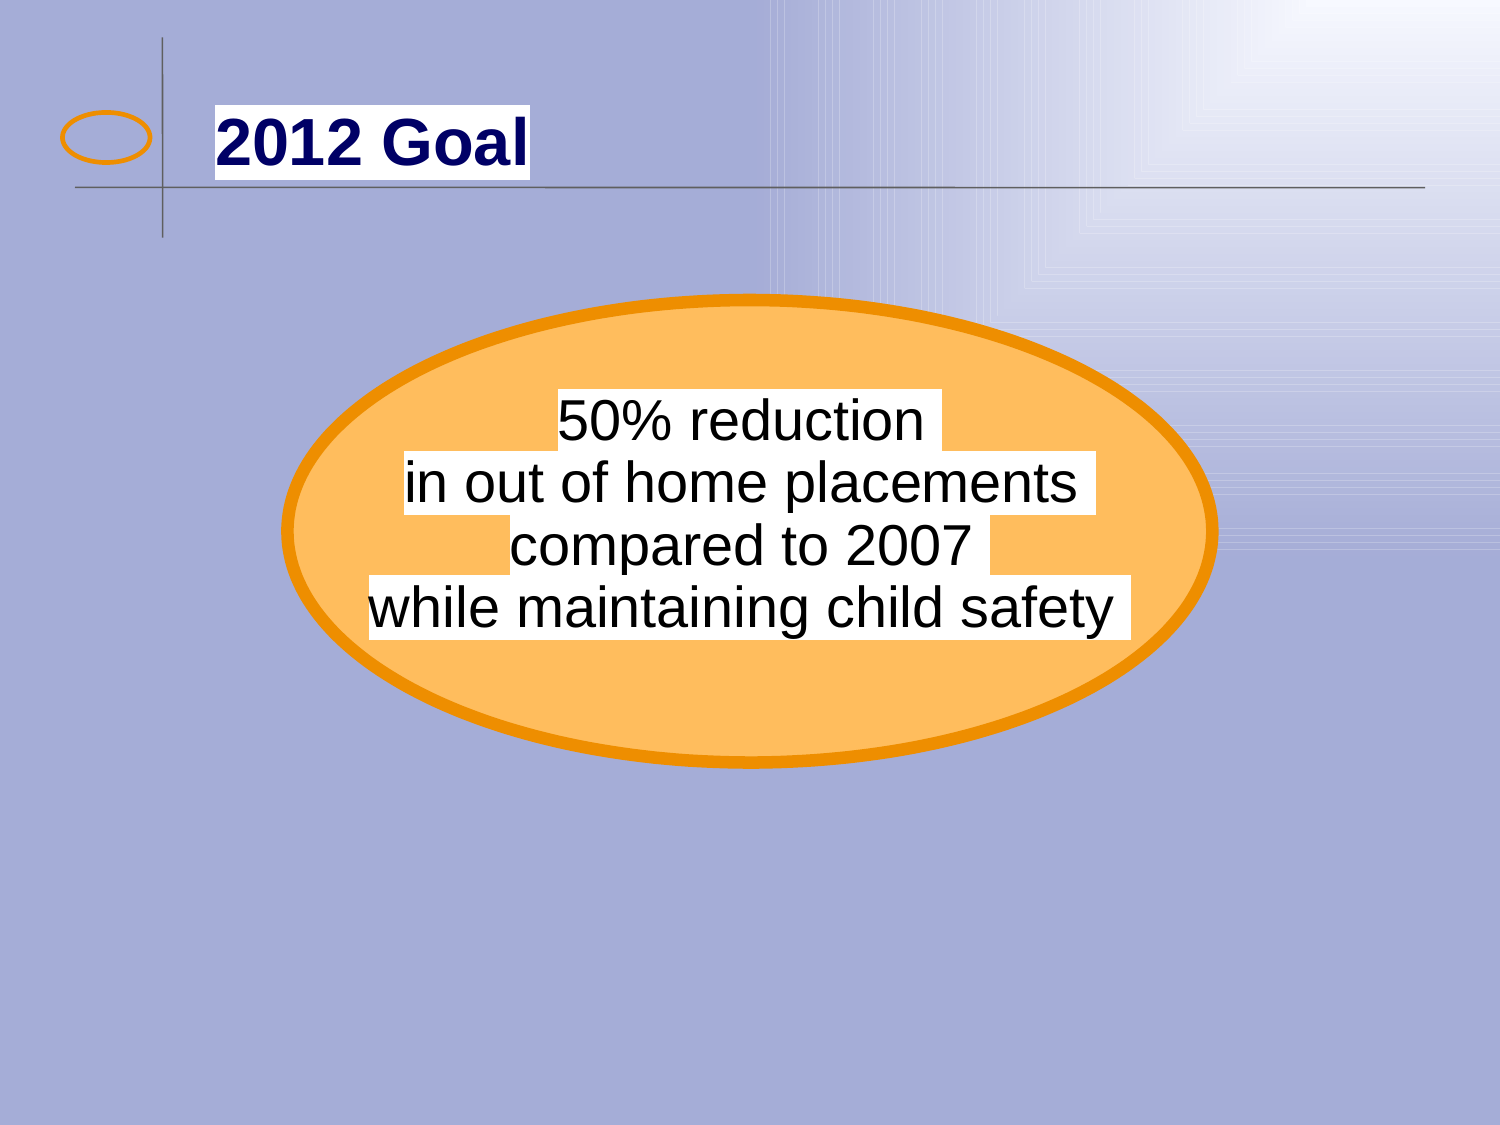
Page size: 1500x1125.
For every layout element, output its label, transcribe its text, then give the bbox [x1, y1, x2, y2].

list 50% reduction in out of home placements compared to 2007 while maintaining child safety [75, 299, 1426, 651]
text_box [354, 651, 1146, 763]
title 2012 Goal [200, 45, 1426, 233]
